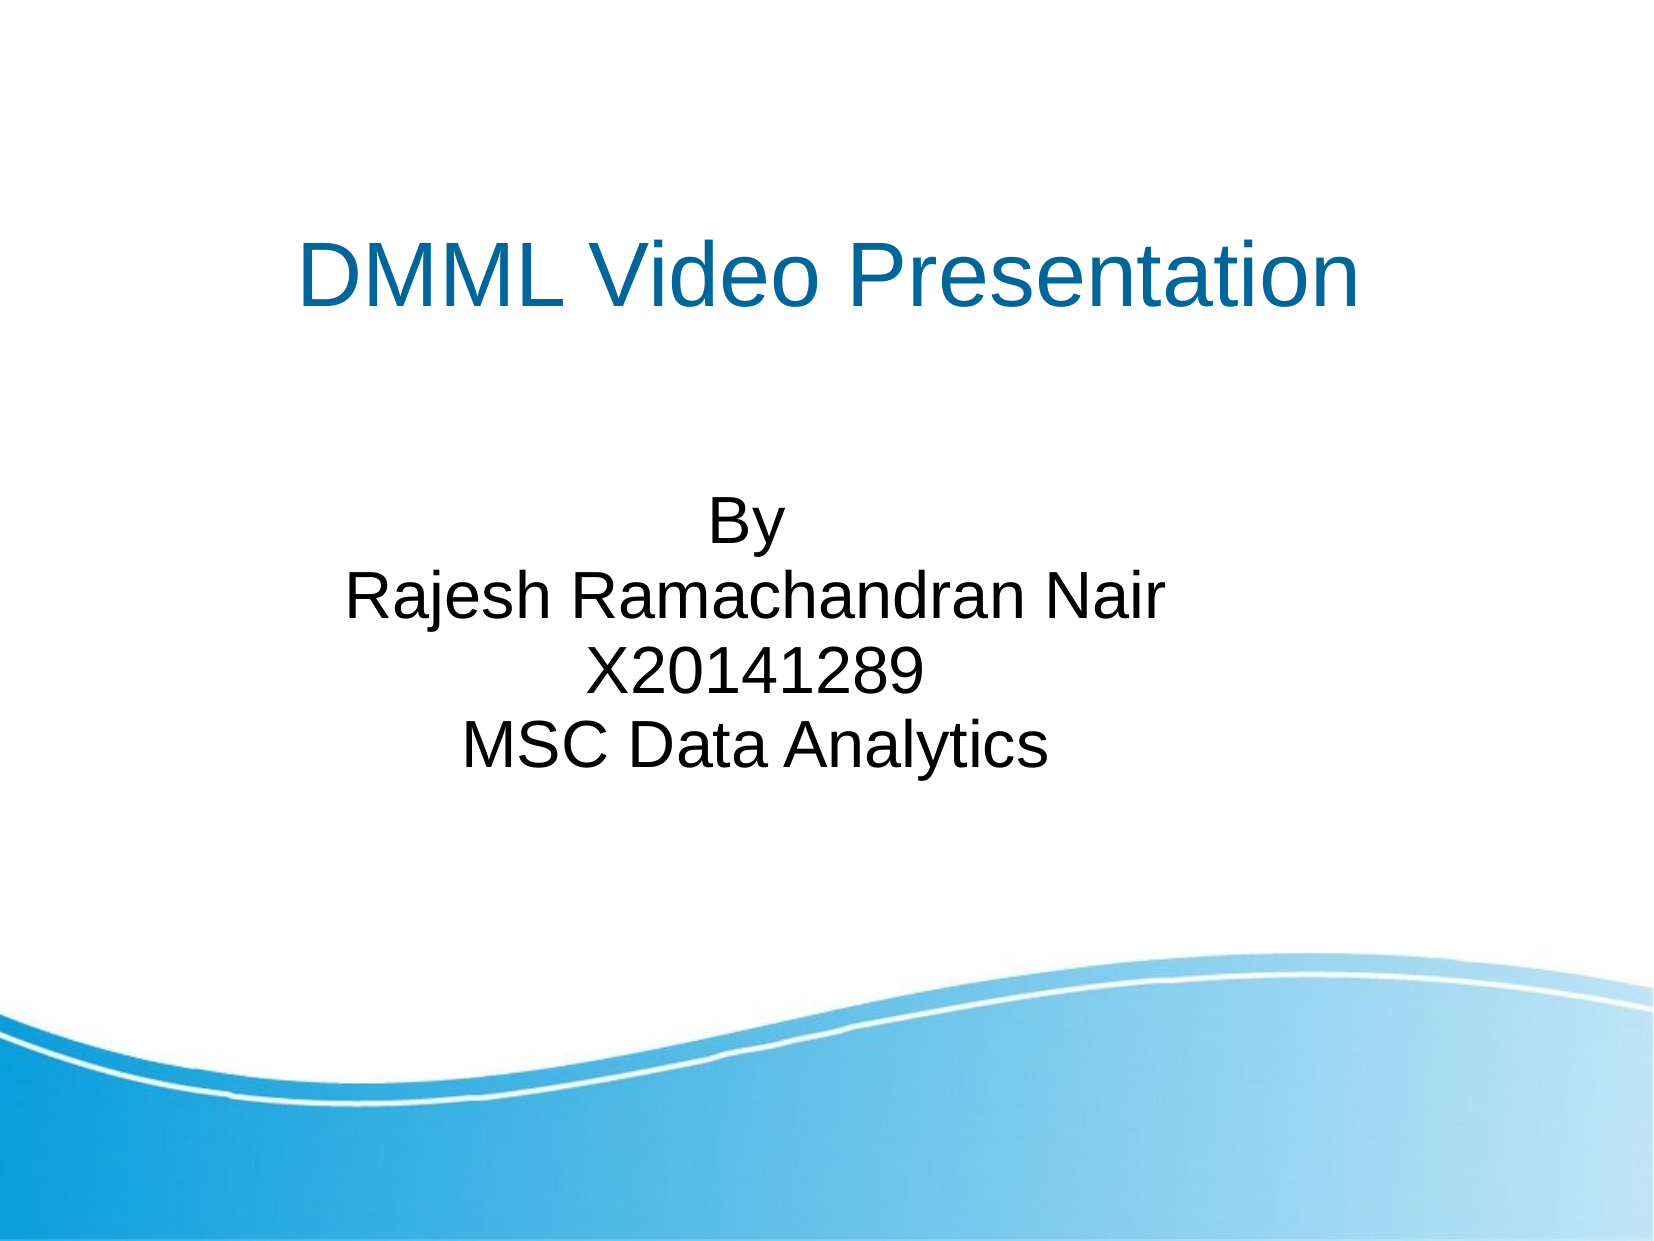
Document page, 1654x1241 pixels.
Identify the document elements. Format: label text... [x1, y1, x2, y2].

title DMML Video Presentation [11, 170, 1501, 378]
subtitle By Rajesh Ramachandran Nair X20141289 MSC Data Analytics [11, 460, 1501, 805]
picture [0, 952, 1654, 1241]
